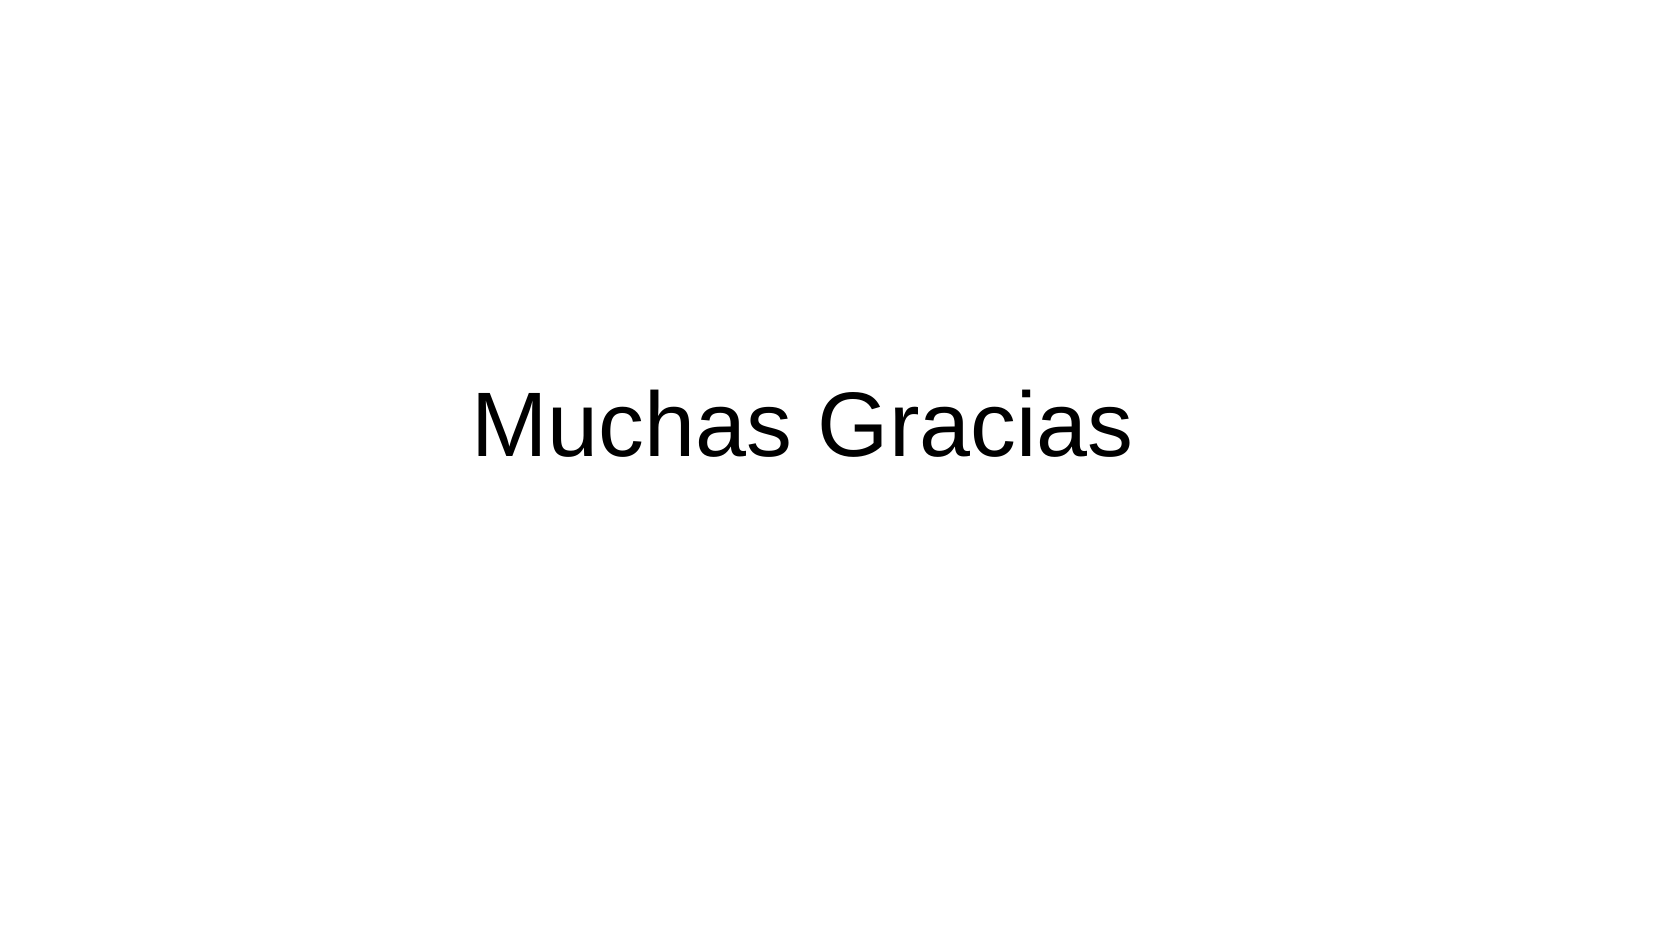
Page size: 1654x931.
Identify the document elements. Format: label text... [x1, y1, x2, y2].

title Muchas Gracias [59, 346, 1548, 502]
